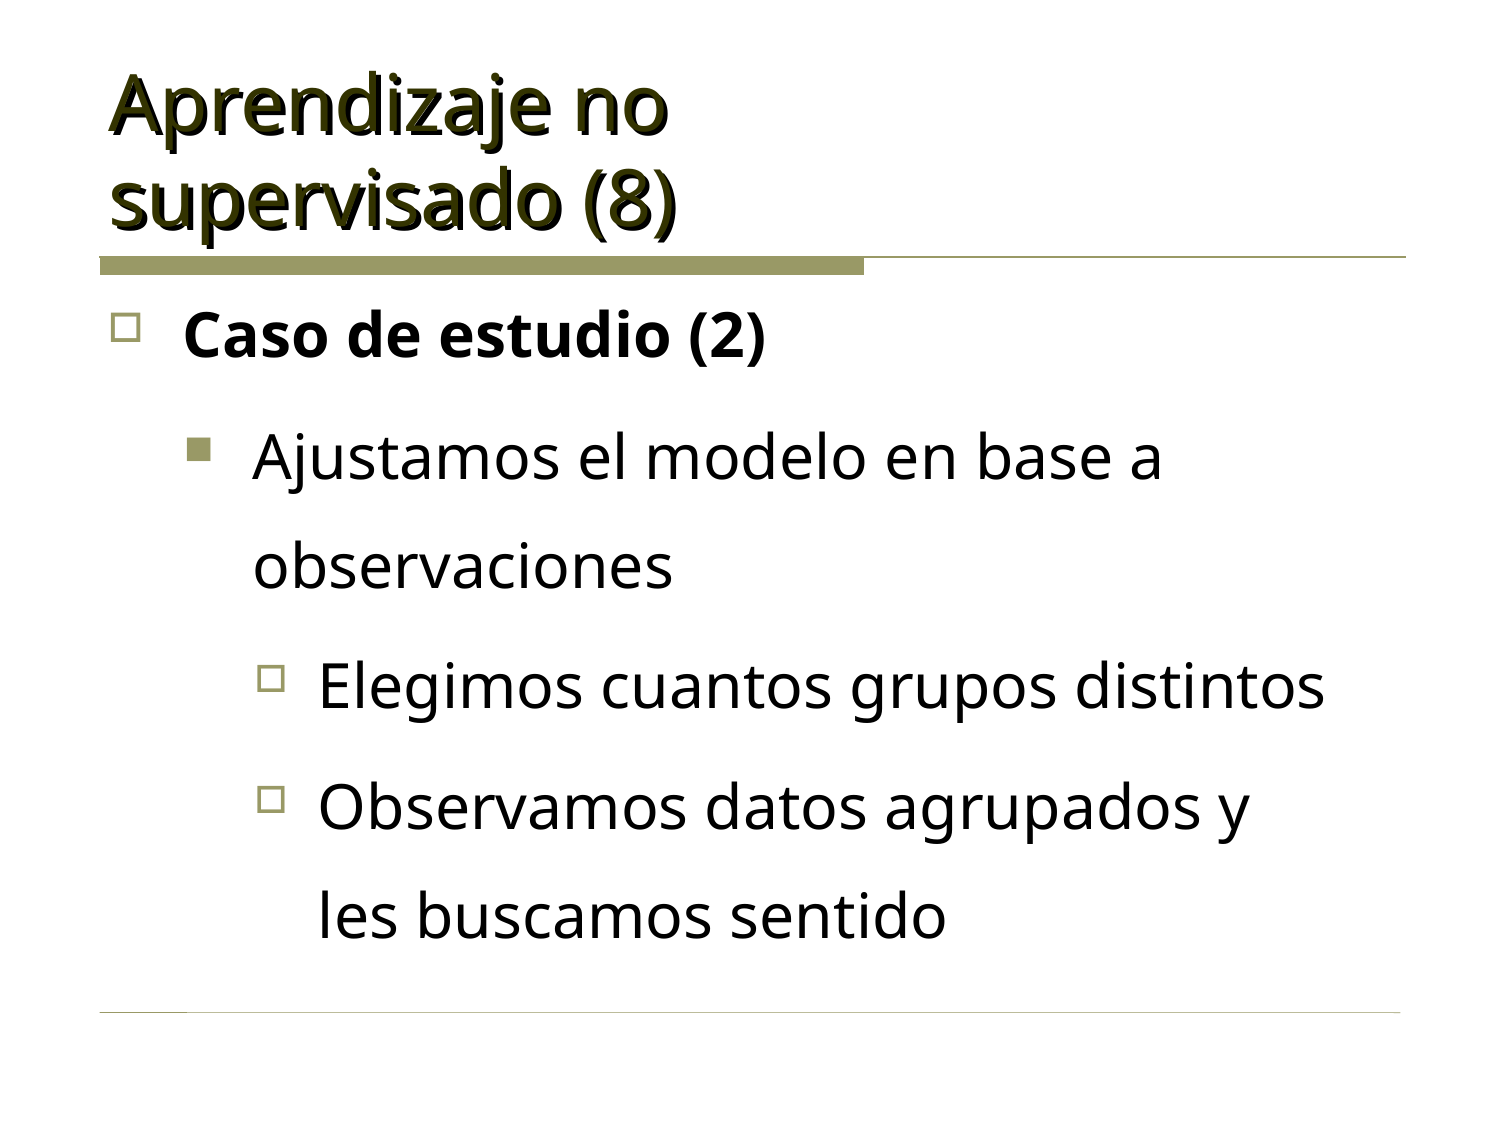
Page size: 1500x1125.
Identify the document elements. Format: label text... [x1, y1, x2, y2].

title Aprendizaje no supervisado (8) [94, 50, 1407, 250]
list Caso de estudio (2) Ajustamos el modelo en base a observaciones Elegimos cuantos grupos distintos Observamos datos agrupados y les buscamos sentido [92, 287, 1353, 1013]
